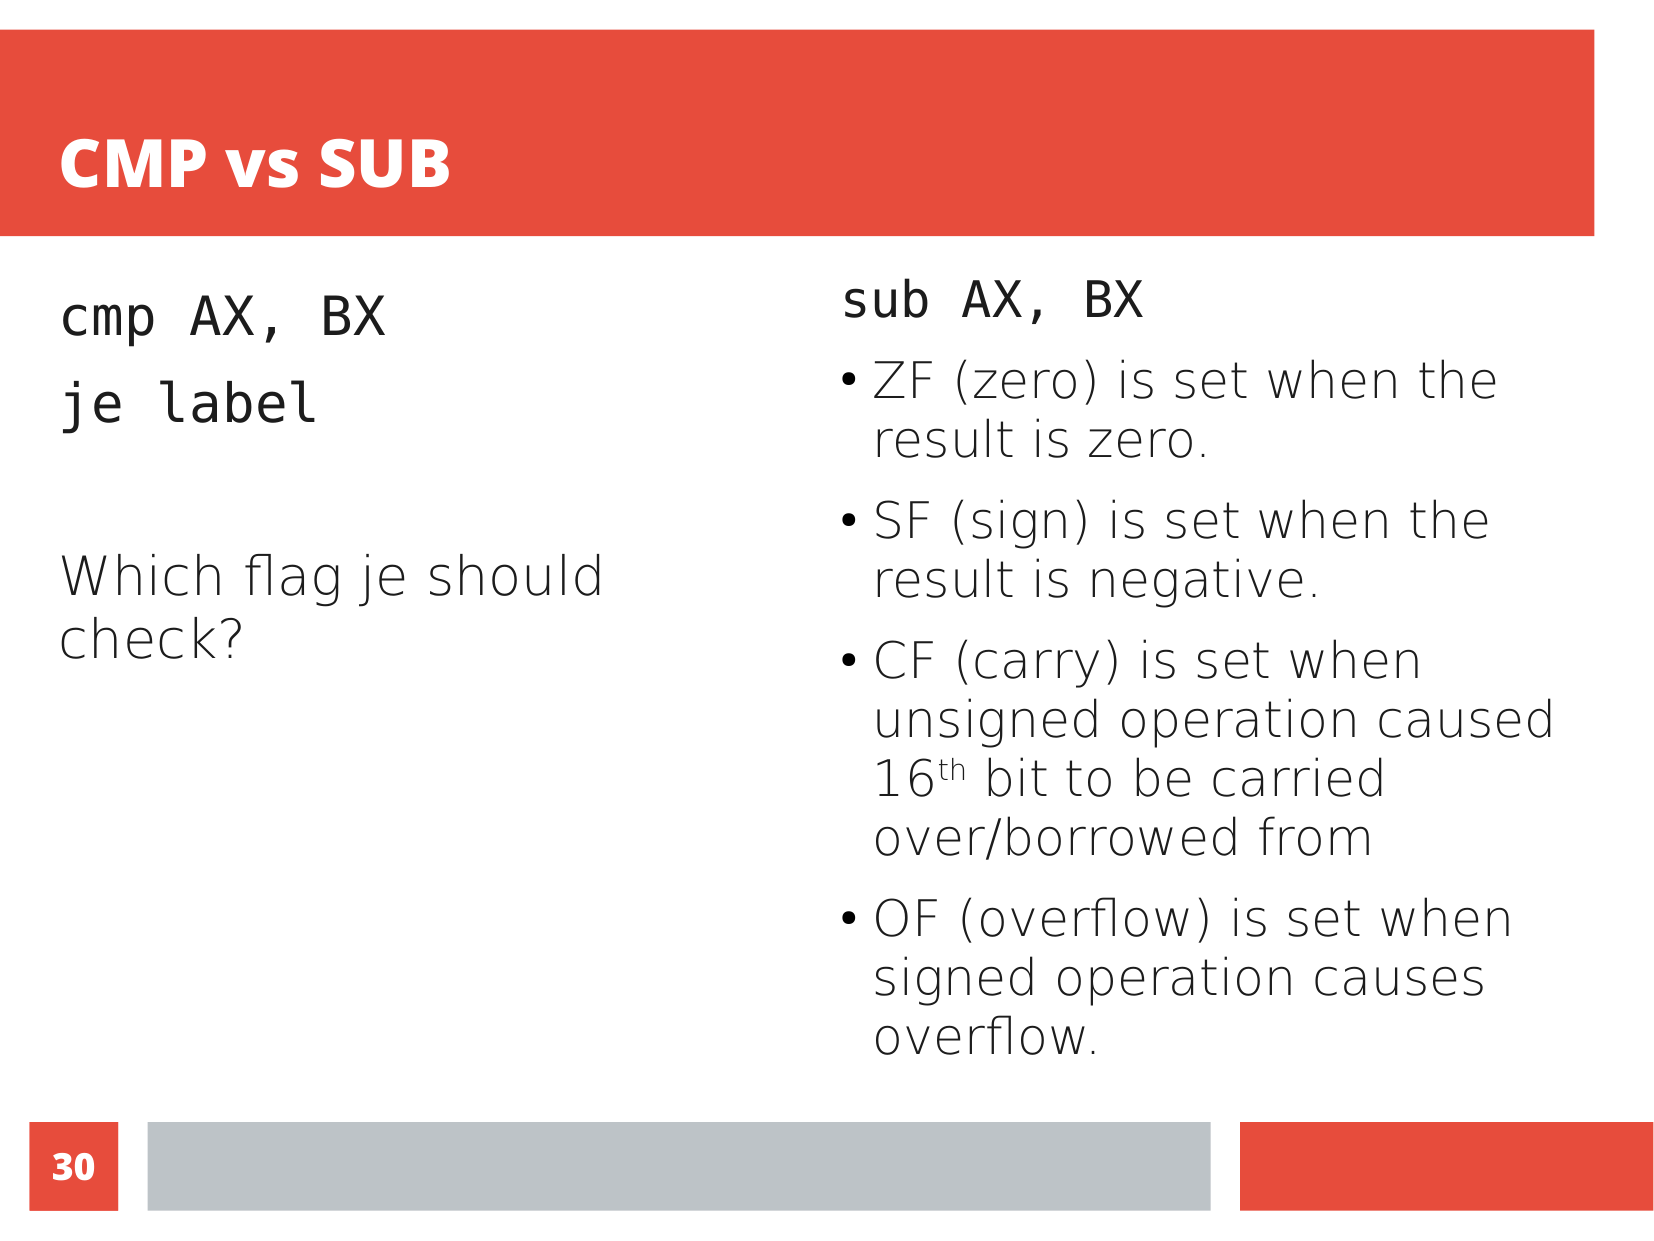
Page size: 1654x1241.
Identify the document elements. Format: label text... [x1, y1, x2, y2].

list sub AX, BX ZF (zero) is set when the result is zero. SF (sign) is set when the result is negative. CF (carry) is set when unsigned operation caused 16th bit to be carried over/borrowed from OF (overflow) is set when signed operation causes overflow. [840, 270, 1561, 1068]
list cmp AX, BX je label Which flag je should check? [59, 285, 691, 1093]
title CMP vs SUB [59, 59, 1595, 207]
